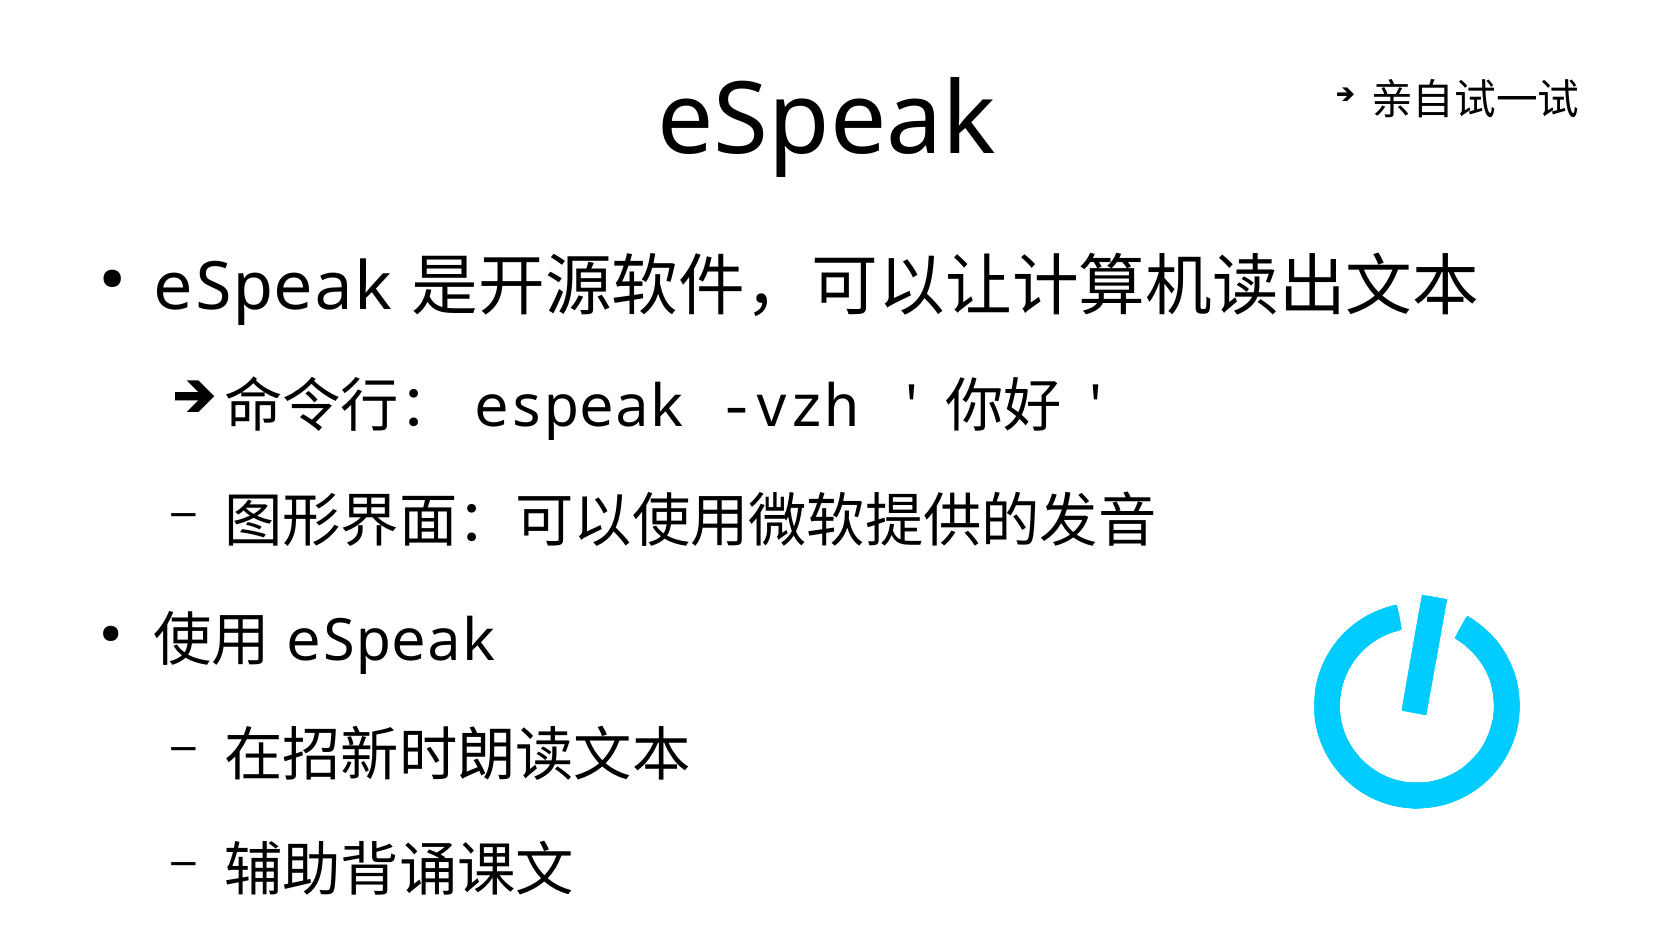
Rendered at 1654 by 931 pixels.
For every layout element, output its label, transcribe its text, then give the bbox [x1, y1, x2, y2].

list eSpeak是开源软件，可以让计算机读出文本 命令行：espeak -vzh '你好' 图形界面：可以使用微软提供的发音 使用eSpeak 在招新时朗读文本 辅助背诵课文 [82, 217, 1571, 931]
text_box 亲自试一试 [1311, 59, 1595, 198]
title eSpeak [82, 37, 1571, 193]
